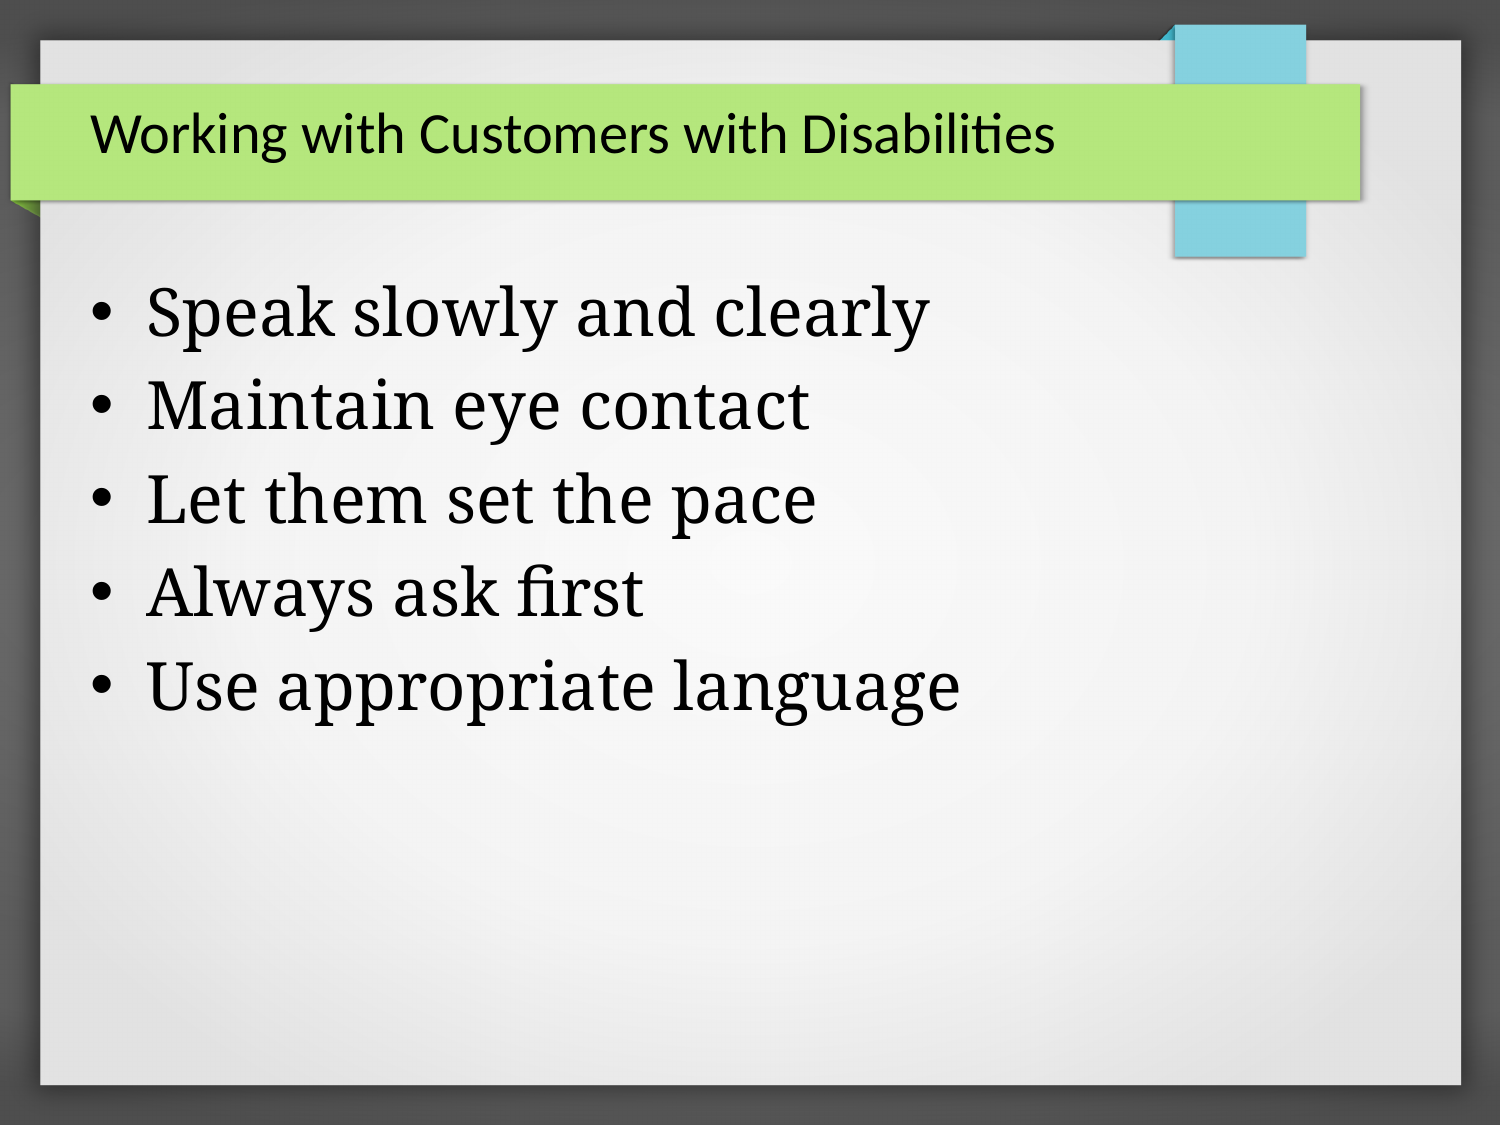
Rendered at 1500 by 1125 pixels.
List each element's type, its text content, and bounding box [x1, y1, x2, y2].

list Speak slowly and clearly Maintain eye contact Let them set the pace Always ask first Use appropriate language [75, 262, 1425, 1005]
picture [0, 0, 1500, 1125]
title Working with Customers with Disabilities [75, 45, 1425, 233]
